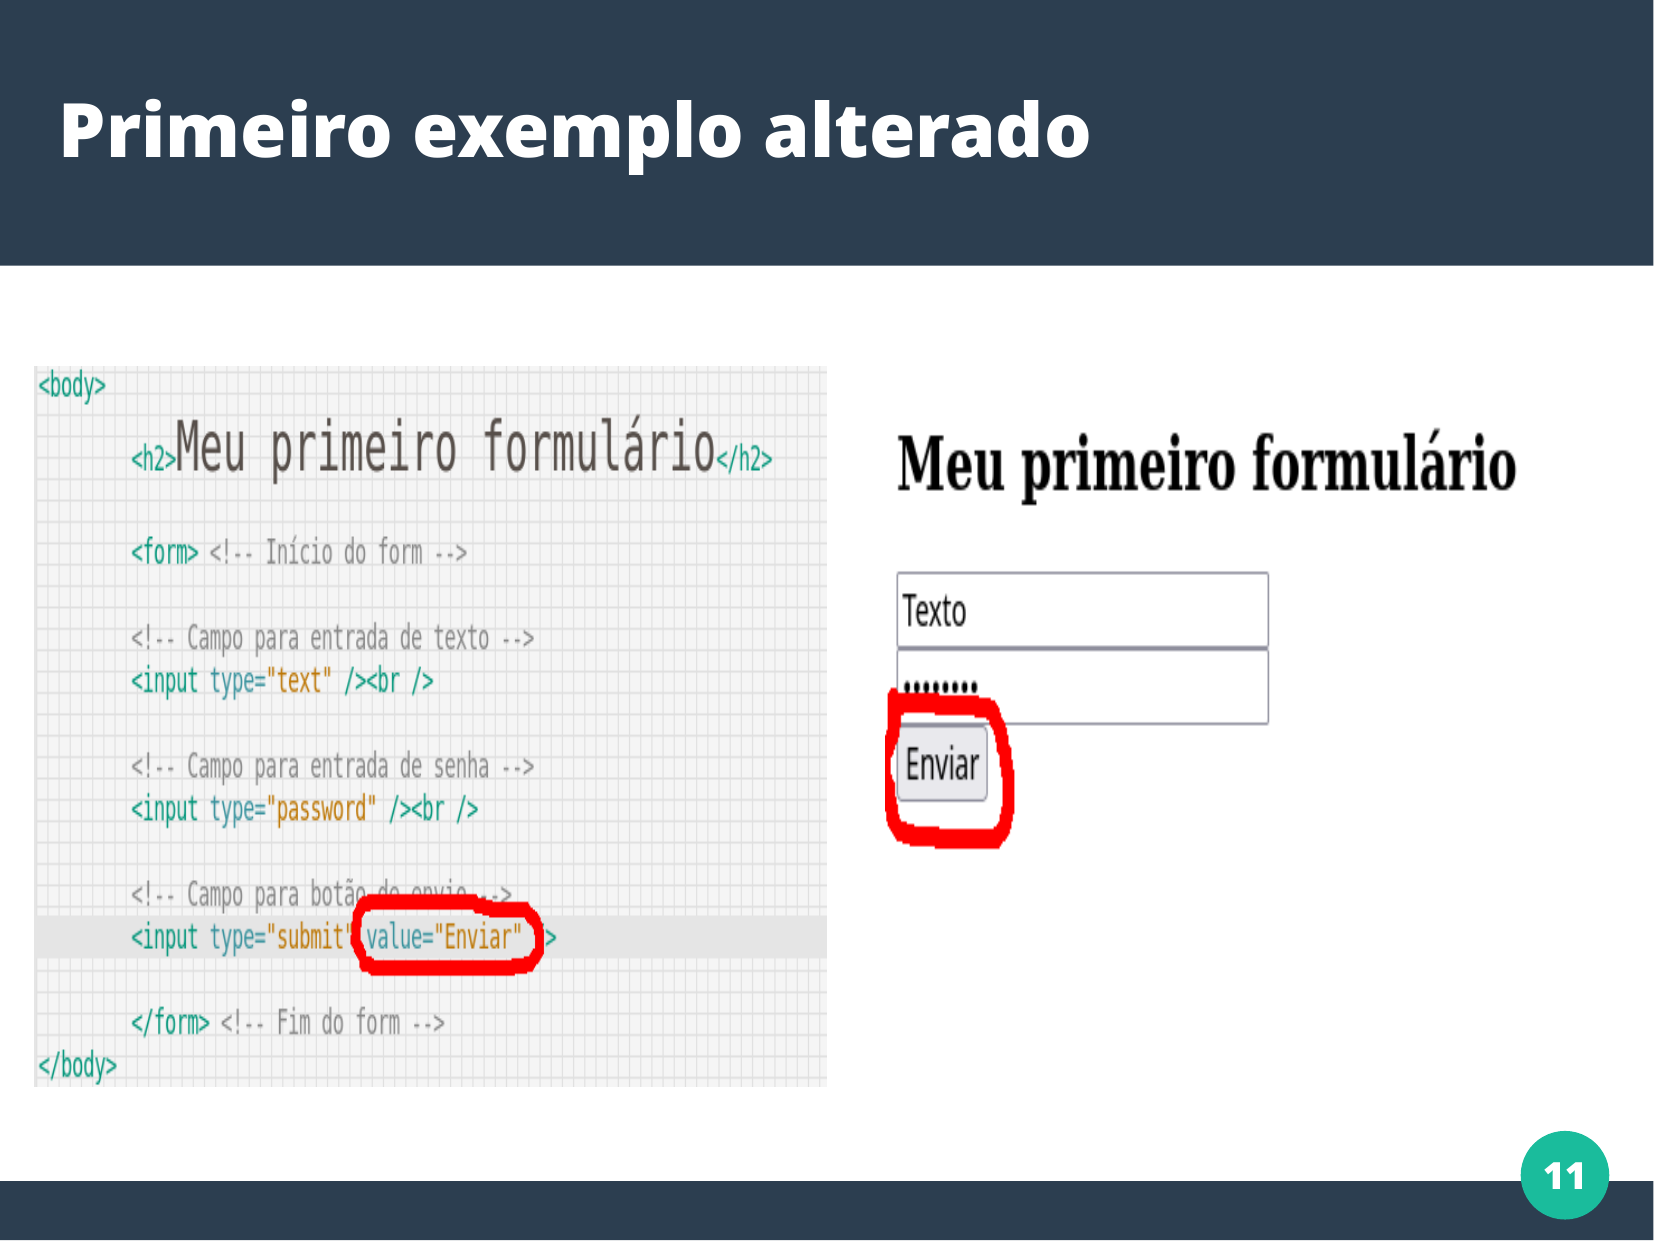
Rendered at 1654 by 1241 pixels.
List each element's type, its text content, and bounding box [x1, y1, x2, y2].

picture [885, 377, 1636, 1087]
title Primeiro exemplo alterado [59, 49, 1595, 207]
picture [34, 366, 827, 1087]
